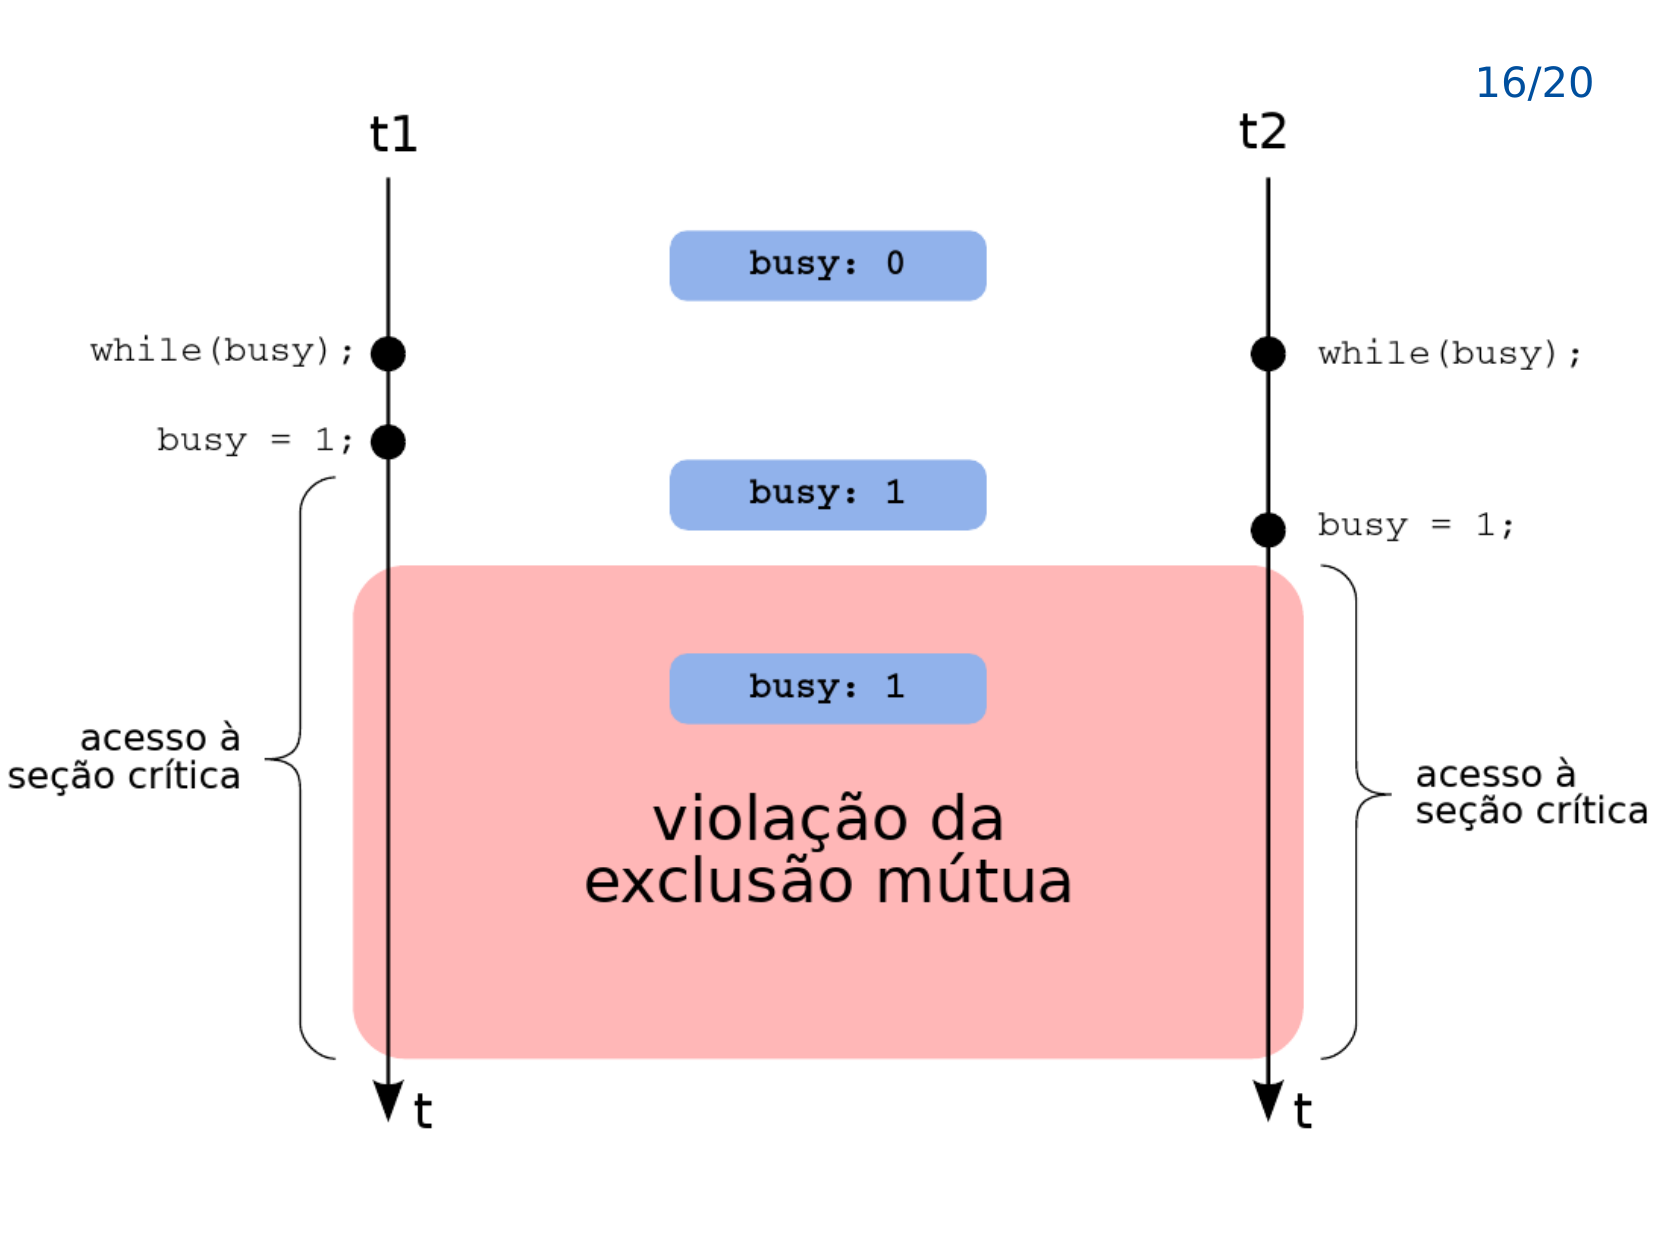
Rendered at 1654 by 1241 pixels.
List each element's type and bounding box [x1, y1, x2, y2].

picture [7, 103, 1654, 1136]
